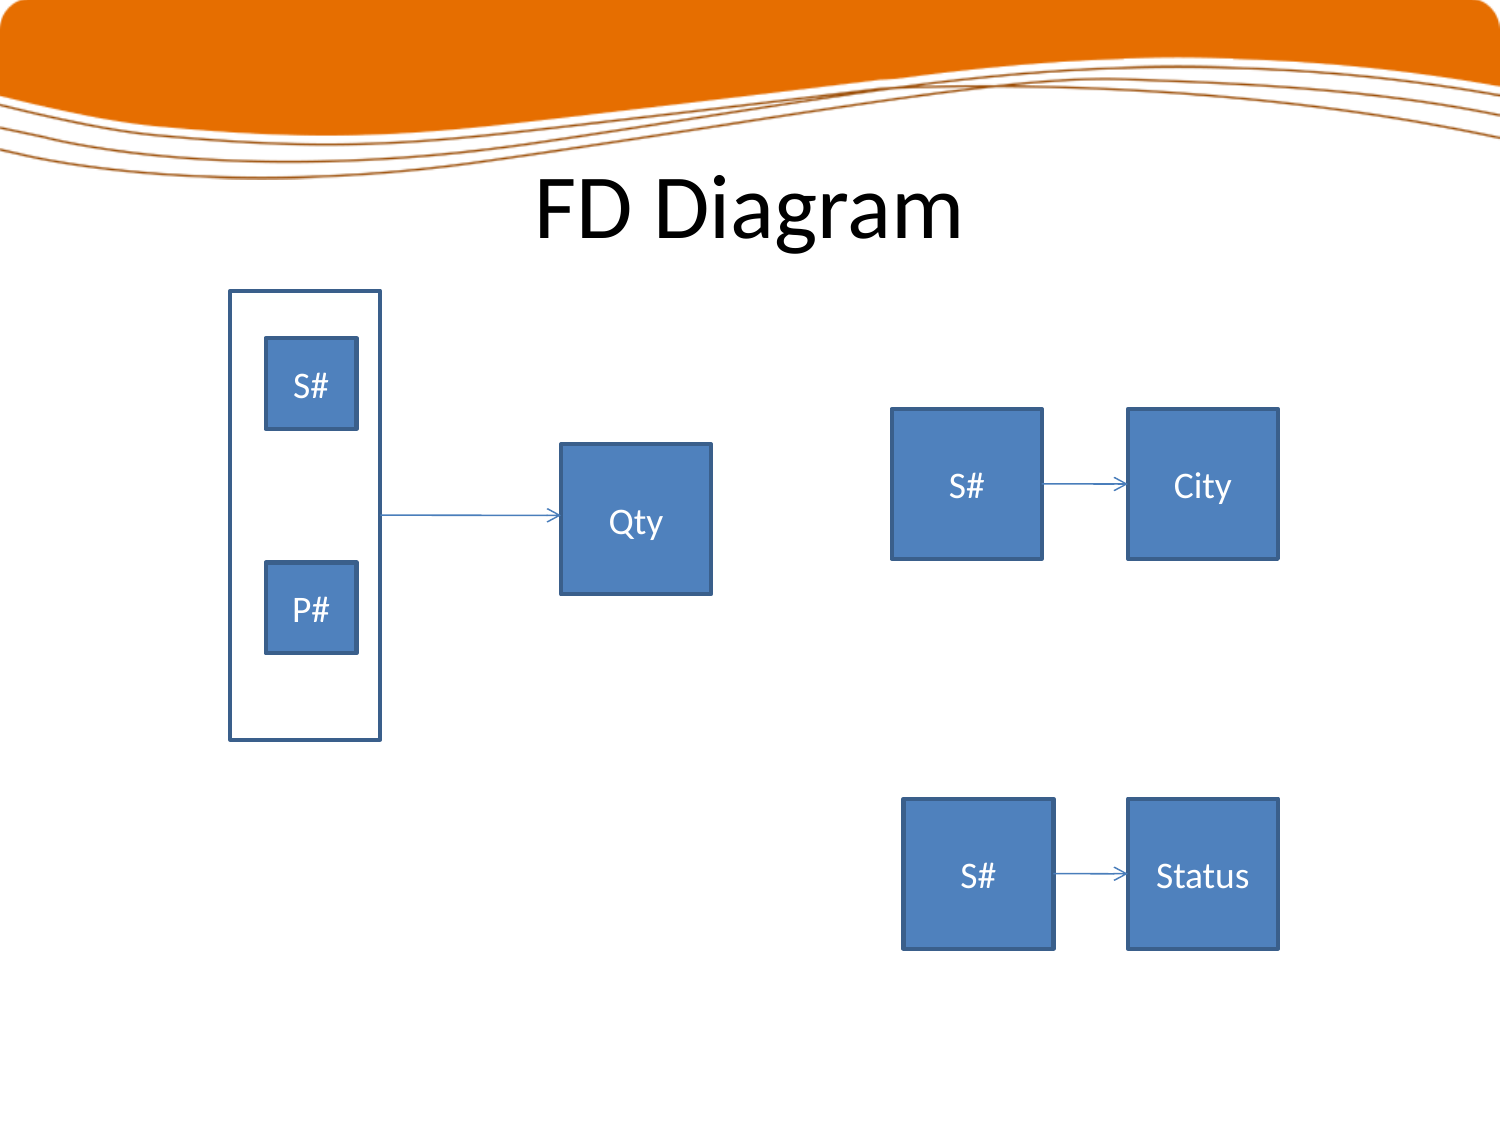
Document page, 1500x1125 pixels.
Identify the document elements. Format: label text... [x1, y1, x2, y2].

text_box City [1127, 408, 1278, 559]
text_box P# [265, 562, 357, 654]
text_box Qty [560, 444, 711, 595]
text_box Status [1127, 798, 1278, 949]
title FD Diagram [75, 125, 1425, 279]
text_box S# [903, 798, 1054, 949]
text_box [230, 290, 381, 740]
text_box S# [891, 408, 1042, 559]
picture [0, 0, 1500, 180]
text_box S# [265, 338, 357, 429]
